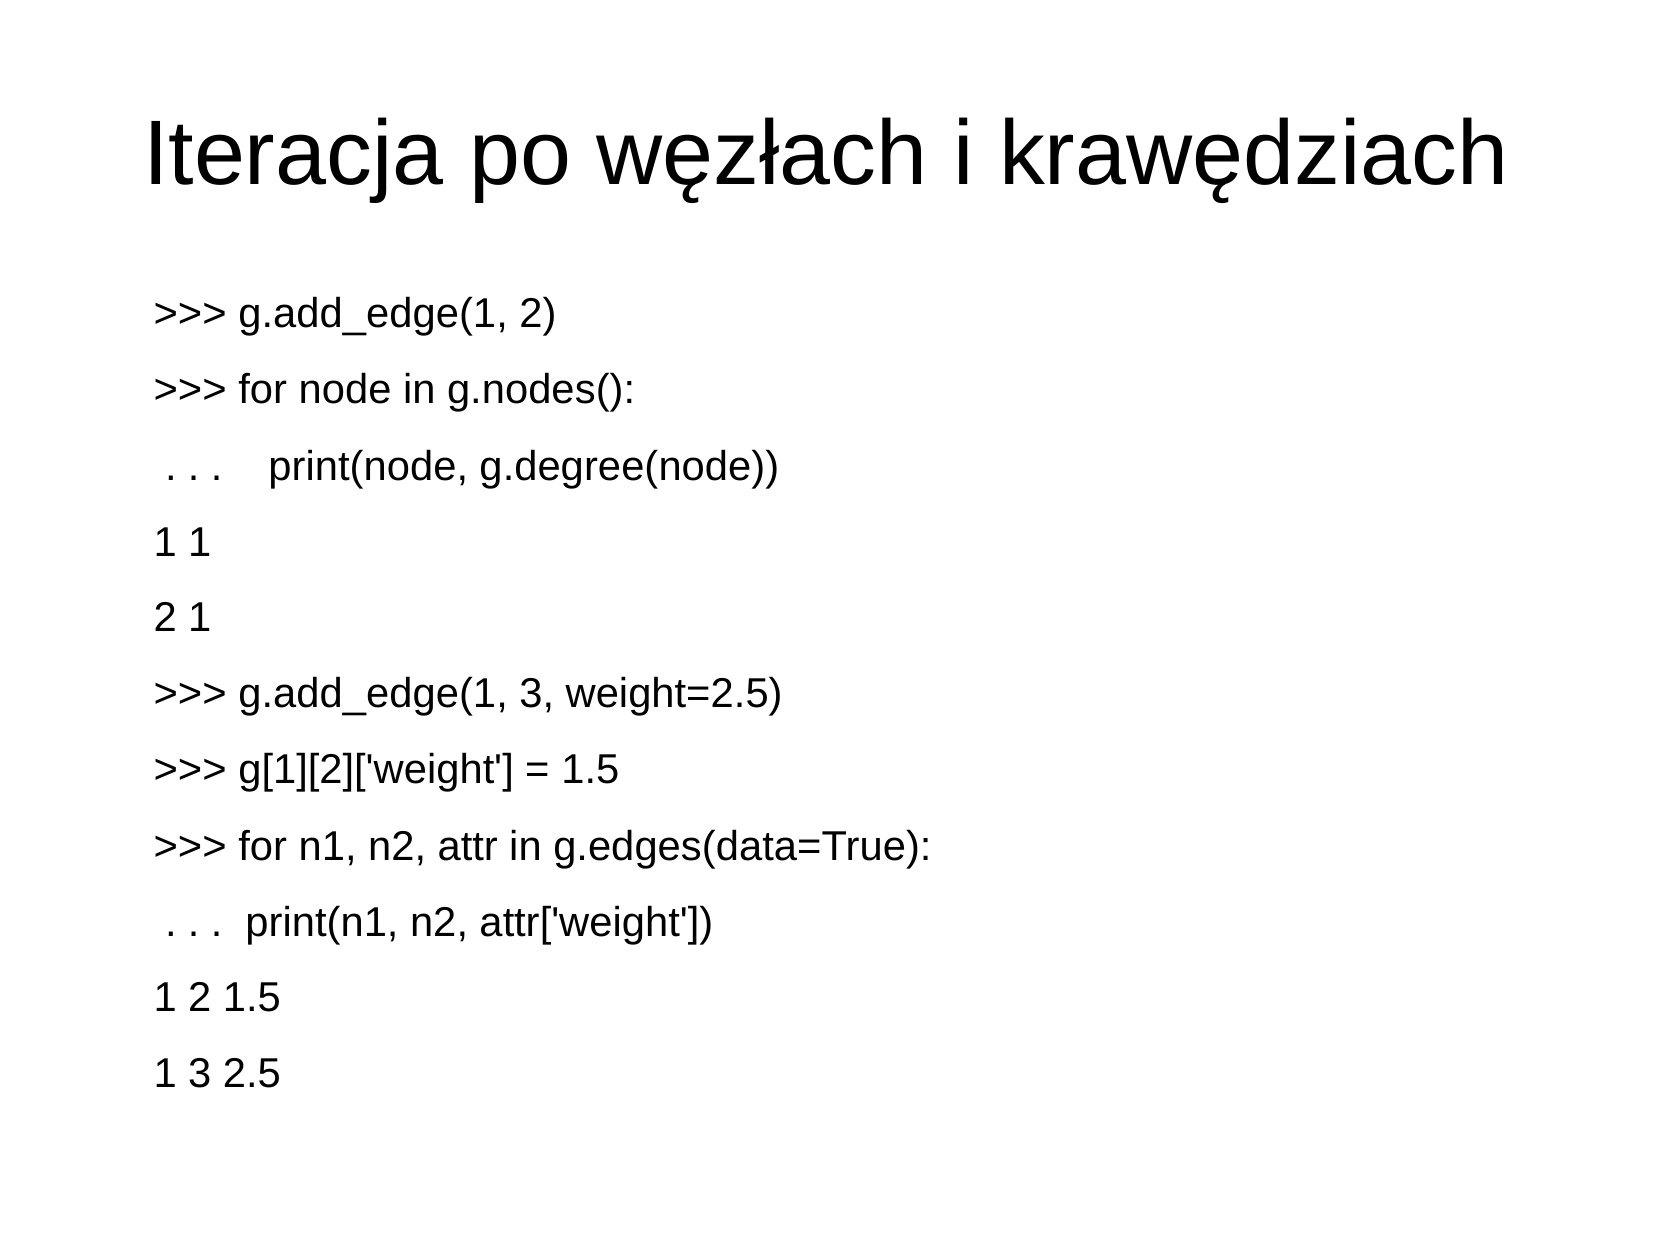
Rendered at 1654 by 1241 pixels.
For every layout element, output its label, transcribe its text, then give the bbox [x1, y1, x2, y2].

title Iteracja po węzłach i krawędziach [82, 49, 1571, 257]
list >>> g.add_edge(1, 2) >>> for node in g.nodes(): . . . print(node, g.degree(node)) 1 1 2 1 >>> g.add_edge(1, 3, weight=2.5) >>> g[1][2]['weight'] = 1.5 >>> for n1, n2, attr in g.edges(data=True): . . . print(n1, n2, attr['weight']) 1 2 1.5 1 3 2.5 [82, 290, 1571, 1156]
